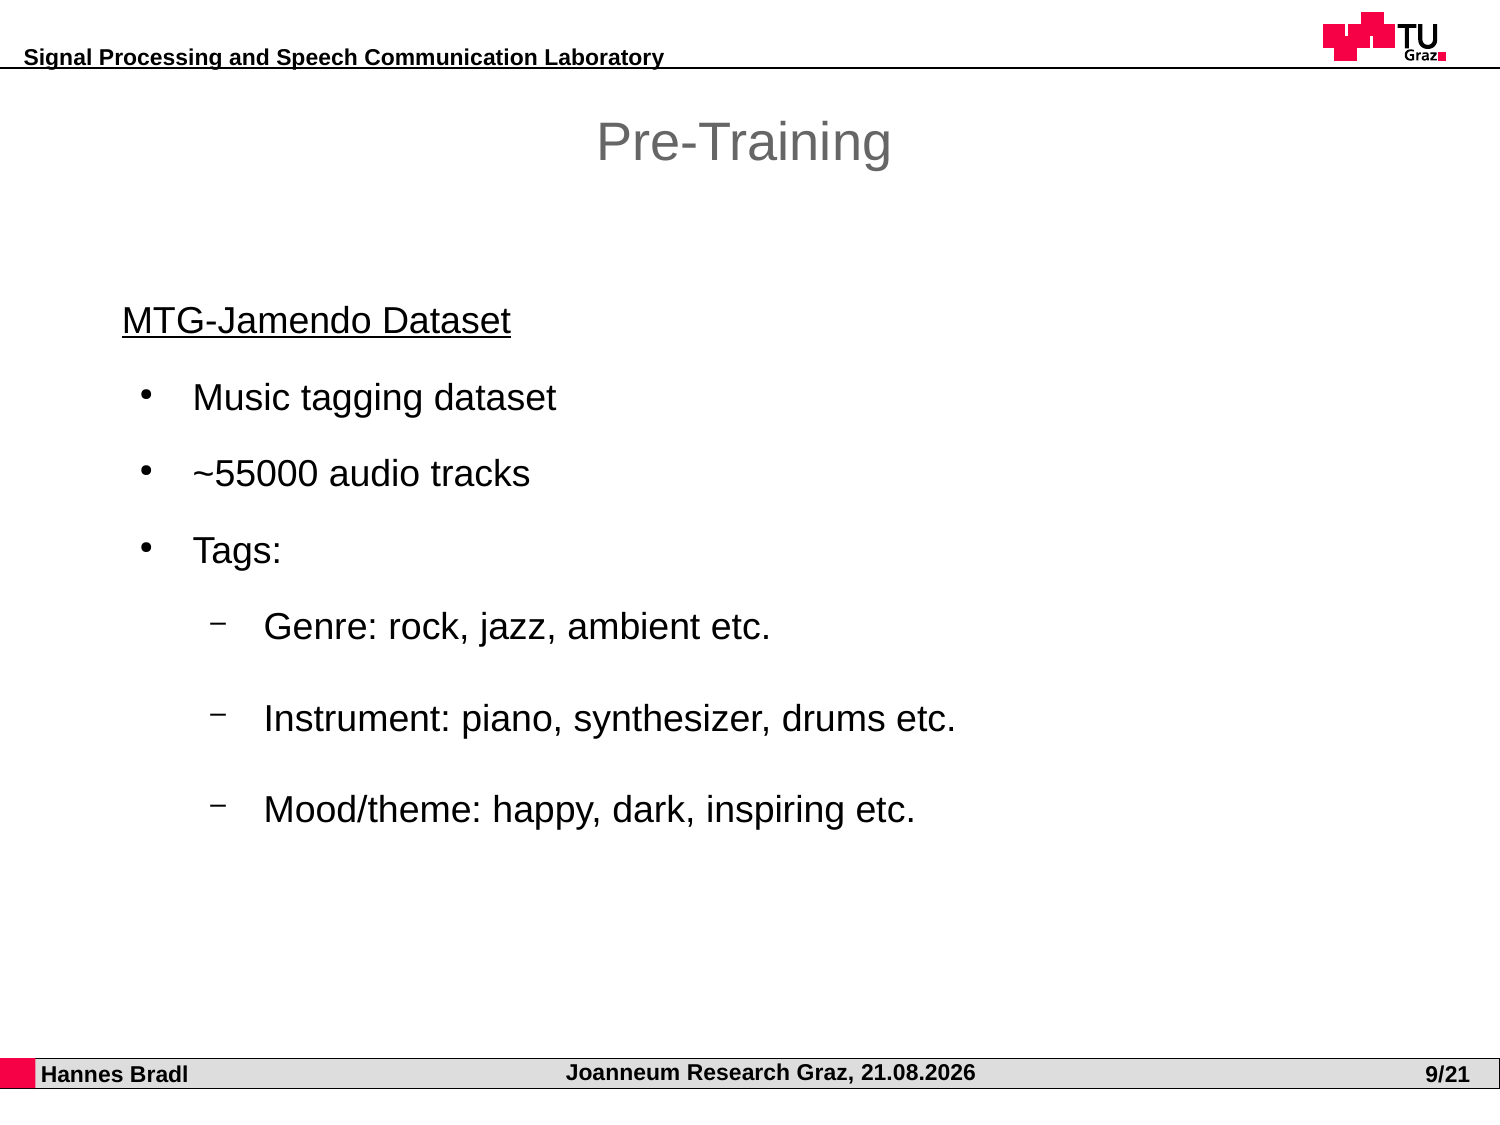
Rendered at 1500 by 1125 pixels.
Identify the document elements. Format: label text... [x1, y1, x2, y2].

list Pre-Training [107, 106, 1382, 201]
list MTG-Jamendo Dataset Music tagging dataset ~55000 audio tracks Tags: Genre: rock, jazz, ambient etc. Instrument: piano, synthesizer, drums etc. Mood/theme: happy, dark, inspiring etc. [107, 266, 1382, 787]
